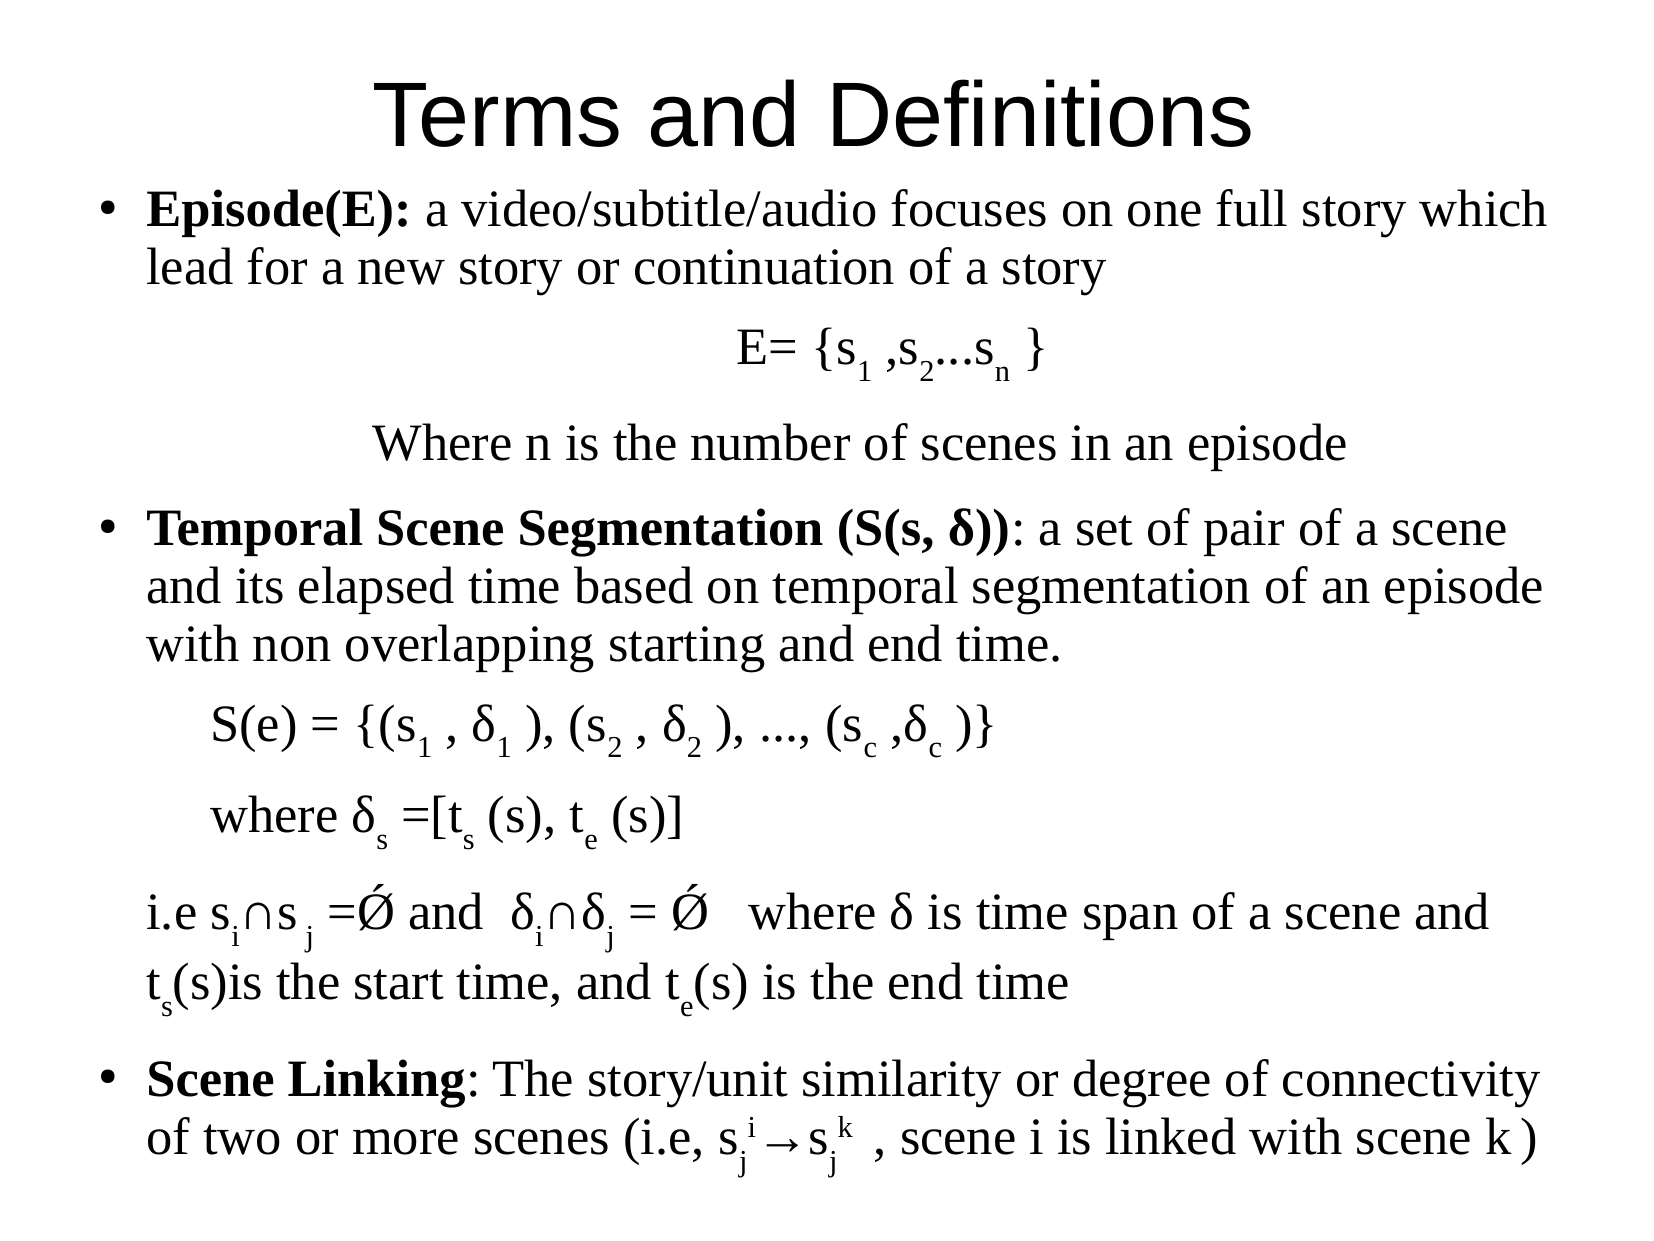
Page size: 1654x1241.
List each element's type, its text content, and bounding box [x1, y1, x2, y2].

title Terms and Definitions [82, 49, 1571, 180]
list Episode(E): a video/subtitle/audio focuses on one full story which lead for a new story or continuation of a story E= {s1 ,s2...sn } Where n is the number of scenes in an episode Temporal Scene Segmentation (S(s, δ)): a set of pair of a scene and its elapsed time based on temporal segmentation of an episode with non overlapping starting and end time. S(e) = {(s1 , δ1 ), (s2 , δ2 ), ..., (sc ,δc )} where δs =[ts (s), te (s)] i.e si∩s j =Ǿ and δi∩δj = Ǿ where δ is time span of a scene and ts(s)is the start time, and te(s) is the end time Scene Linking: The story/unit similarity or degree of connectivity of two or more scenes (i.e, sji→sjk , scene i is linked with scene k ) [82, 180, 1576, 1186]
